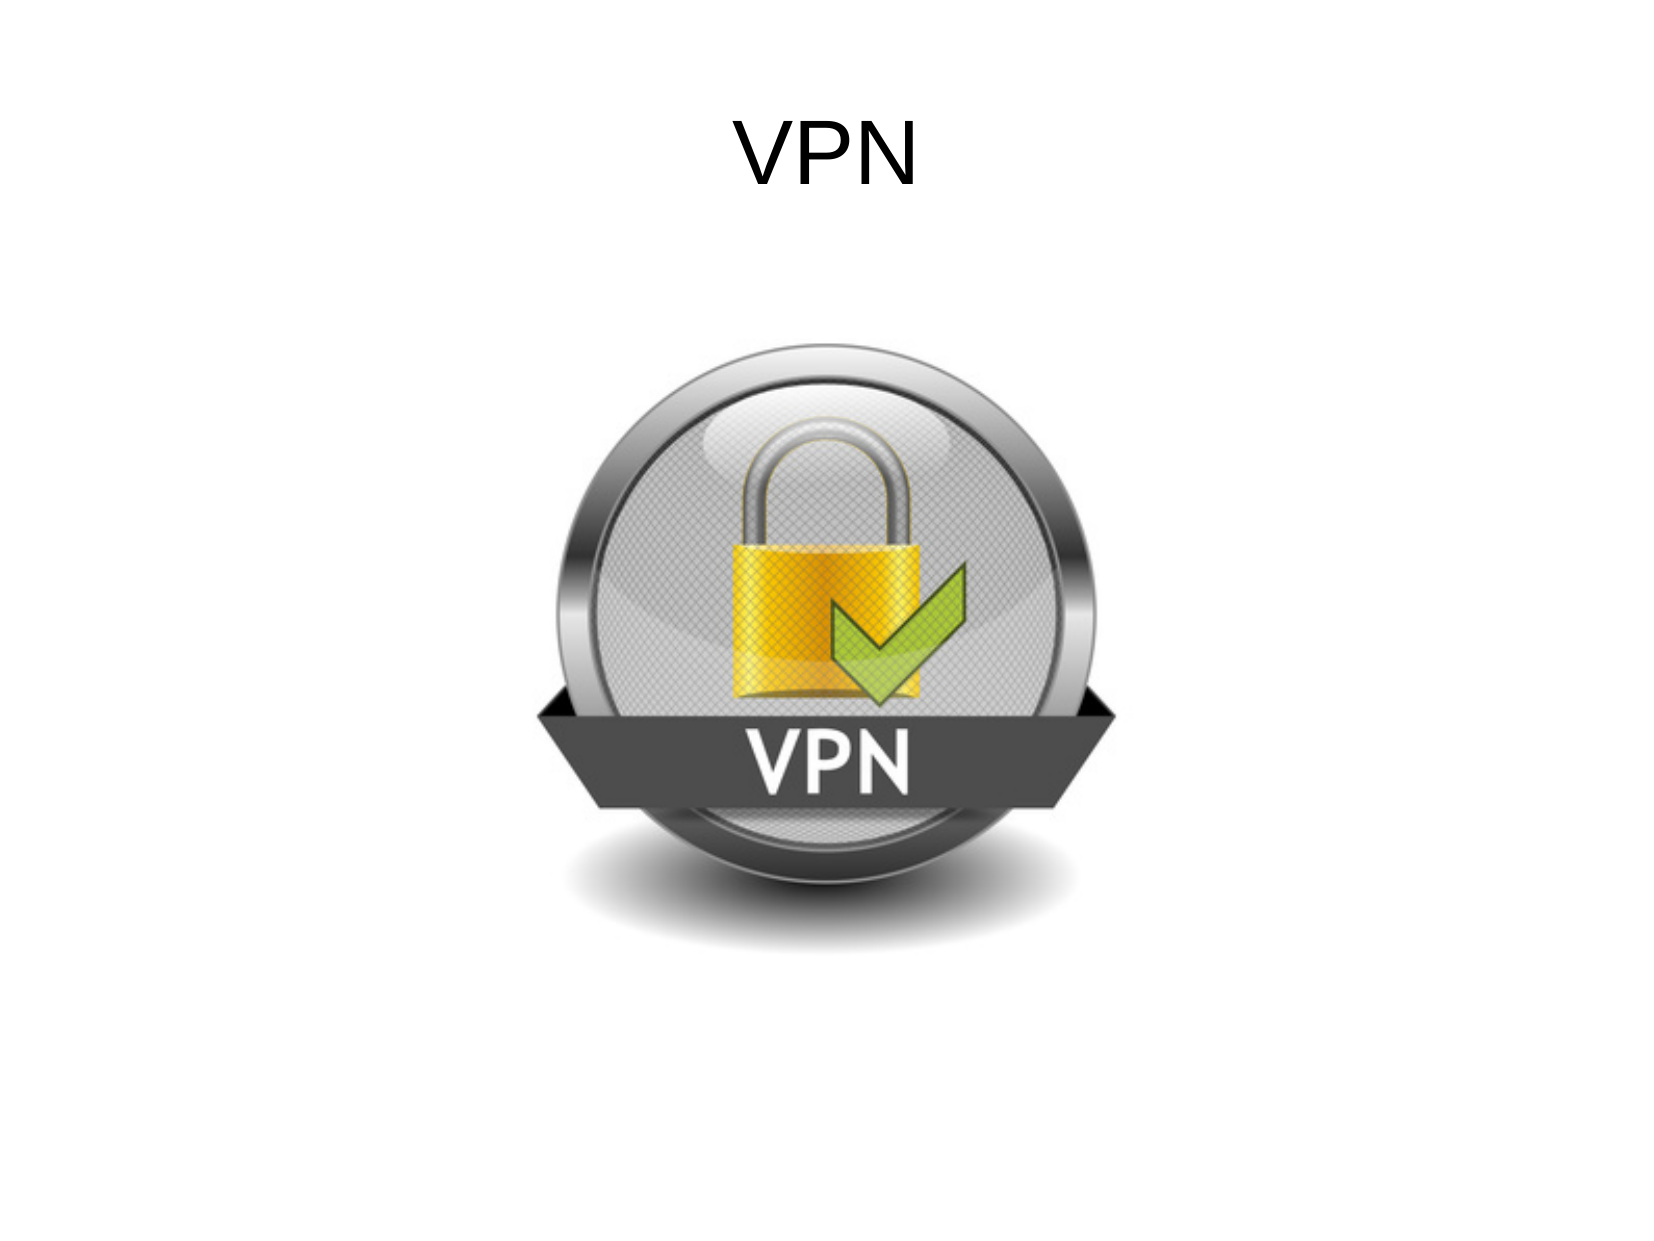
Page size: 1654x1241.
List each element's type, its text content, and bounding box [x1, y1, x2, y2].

title VPN [82, 49, 1571, 257]
picture [467, 290, 1187, 1010]
